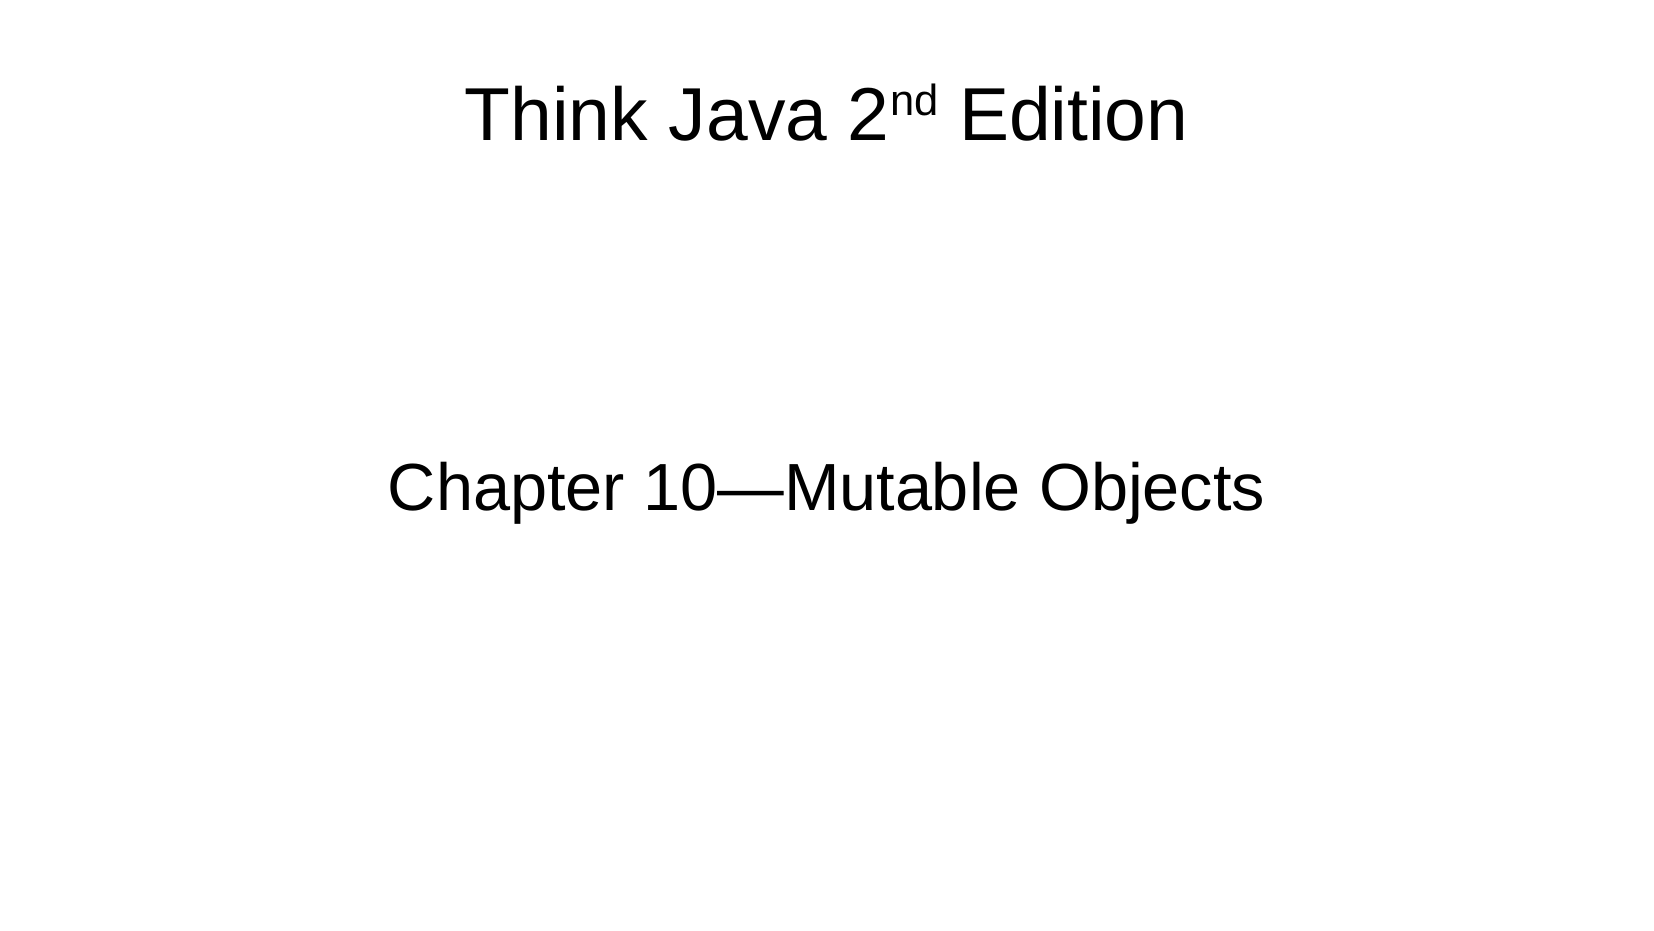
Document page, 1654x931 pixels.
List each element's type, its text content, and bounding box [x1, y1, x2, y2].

subtitle Chapter 10—Mutable Objects [82, 217, 1571, 758]
title Think Java 2nd Edition [82, 37, 1571, 193]
